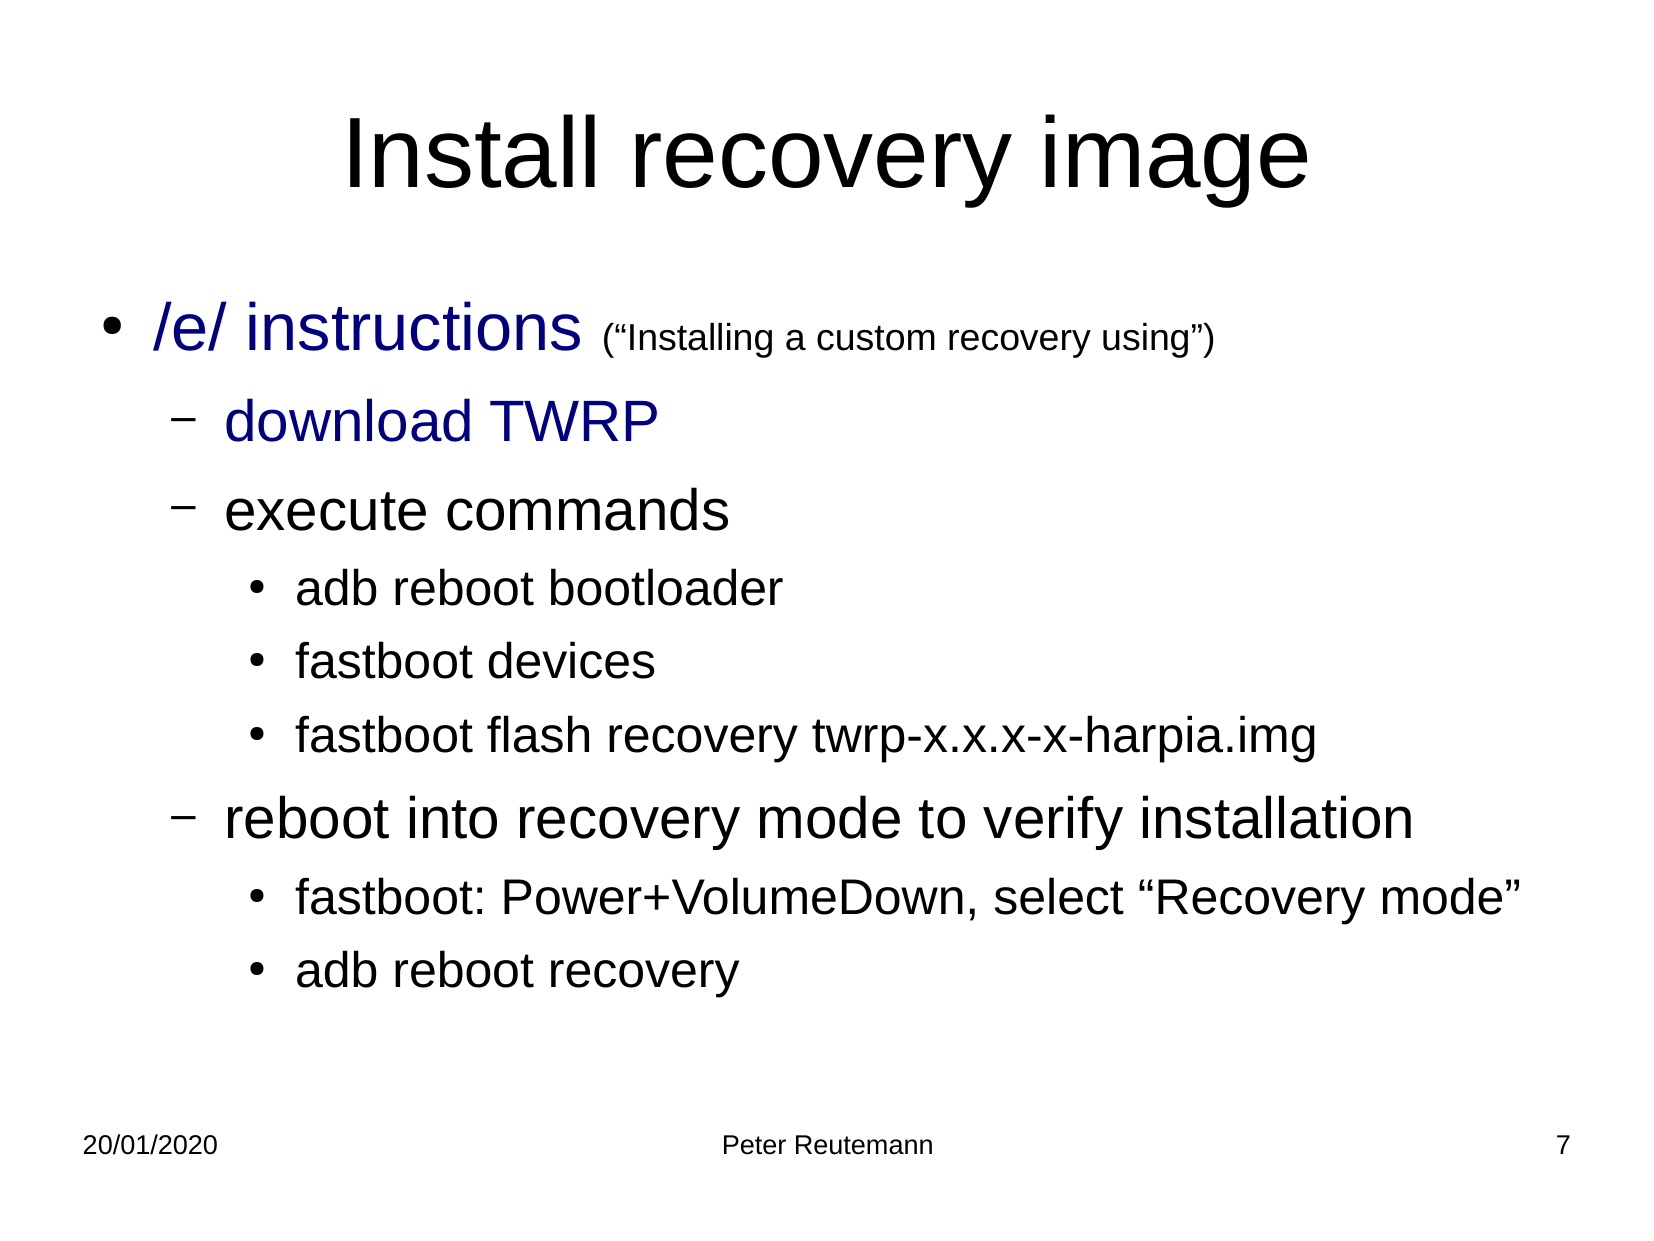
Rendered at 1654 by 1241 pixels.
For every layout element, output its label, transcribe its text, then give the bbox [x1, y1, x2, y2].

list /e/ instructions (“Installing a custom recovery using”) download TWRP execute commands adb reboot bootloader fastboot devices fastboot flash recovery twrp-x.x.x-x-harpia.img reboot into recovery mode to verify installation fastboot: Power+VolumeDown, select “Recovery mode” adb reboot recovery [82, 290, 1571, 1010]
title Install recovery image [82, 49, 1571, 257]
